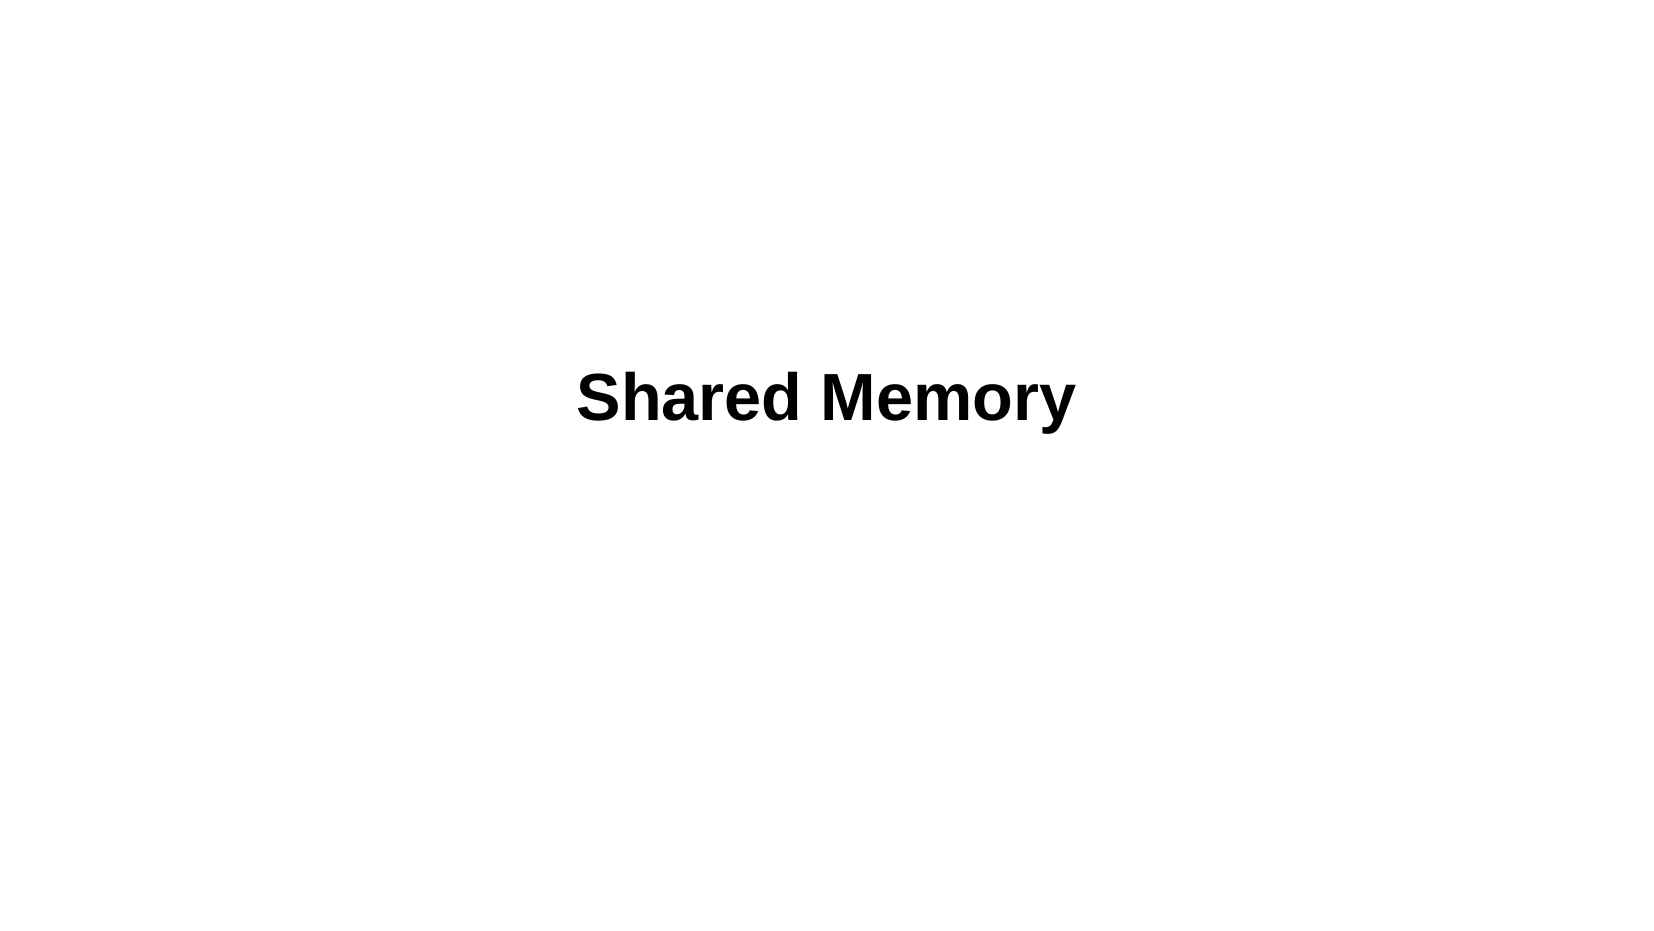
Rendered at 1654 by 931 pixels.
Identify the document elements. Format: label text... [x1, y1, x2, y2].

subtitle Shared Memory [82, 37, 1571, 758]
